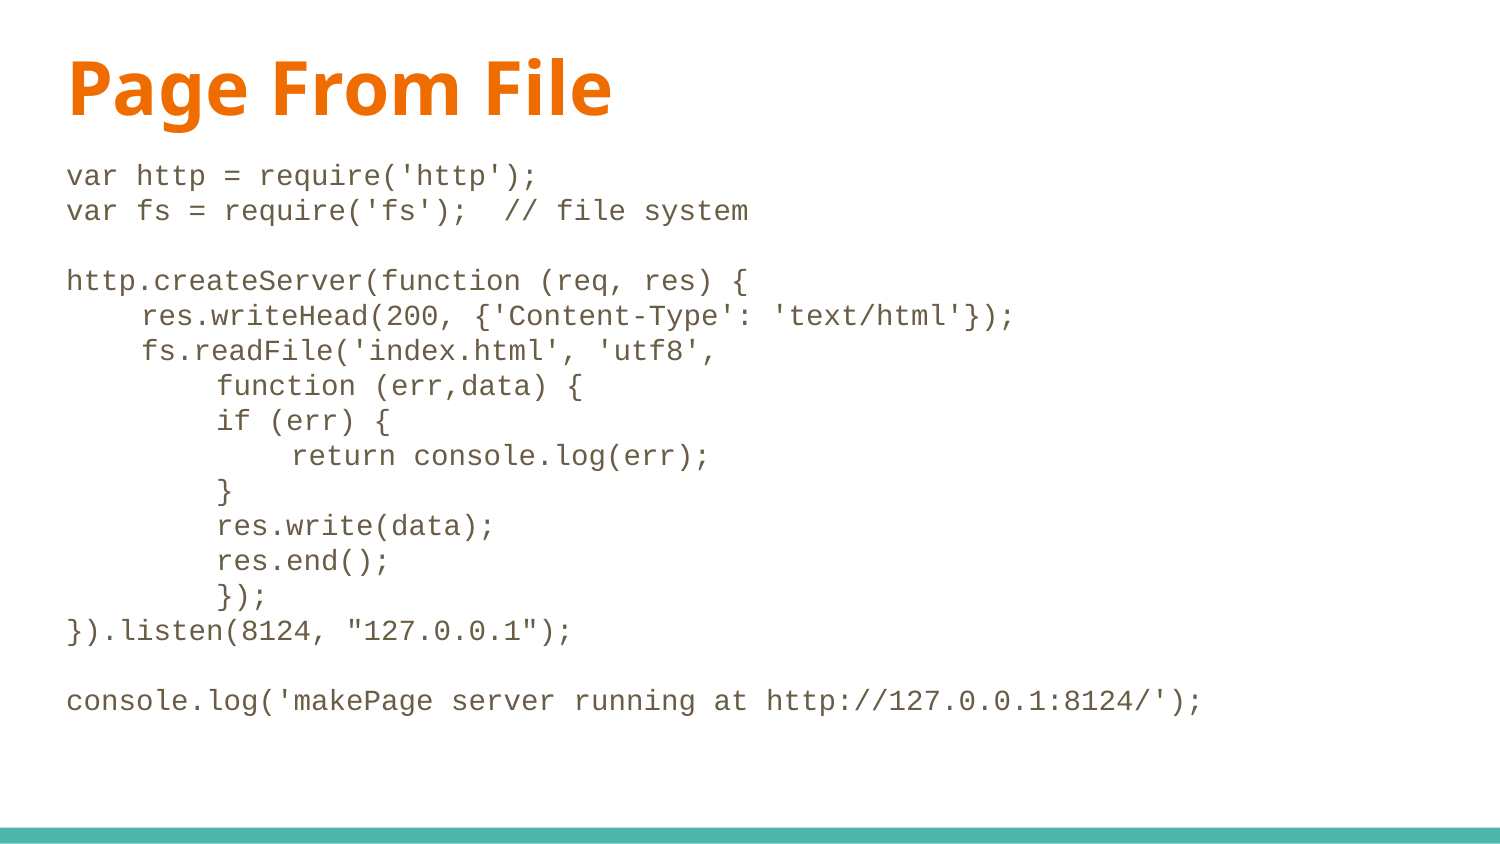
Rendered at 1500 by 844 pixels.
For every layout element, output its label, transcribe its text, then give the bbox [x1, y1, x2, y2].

title Page From File [51, 25, 1449, 141]
list var http = require('http'); var fs = require('fs'); // file system http.createServer(function (req, res) { res.writeHead(200, {'Content-Type': 'text/html'}); fs.readFile('index.html', 'utf8', function (err,data) { if (err) { return console.log(err); } res.write(data); res.end(); }); }).listen(8124, "127.0.0.1"); console.log('makePage server running at http://127.0.0.1:8124/'); [51, 141, 1449, 797]
